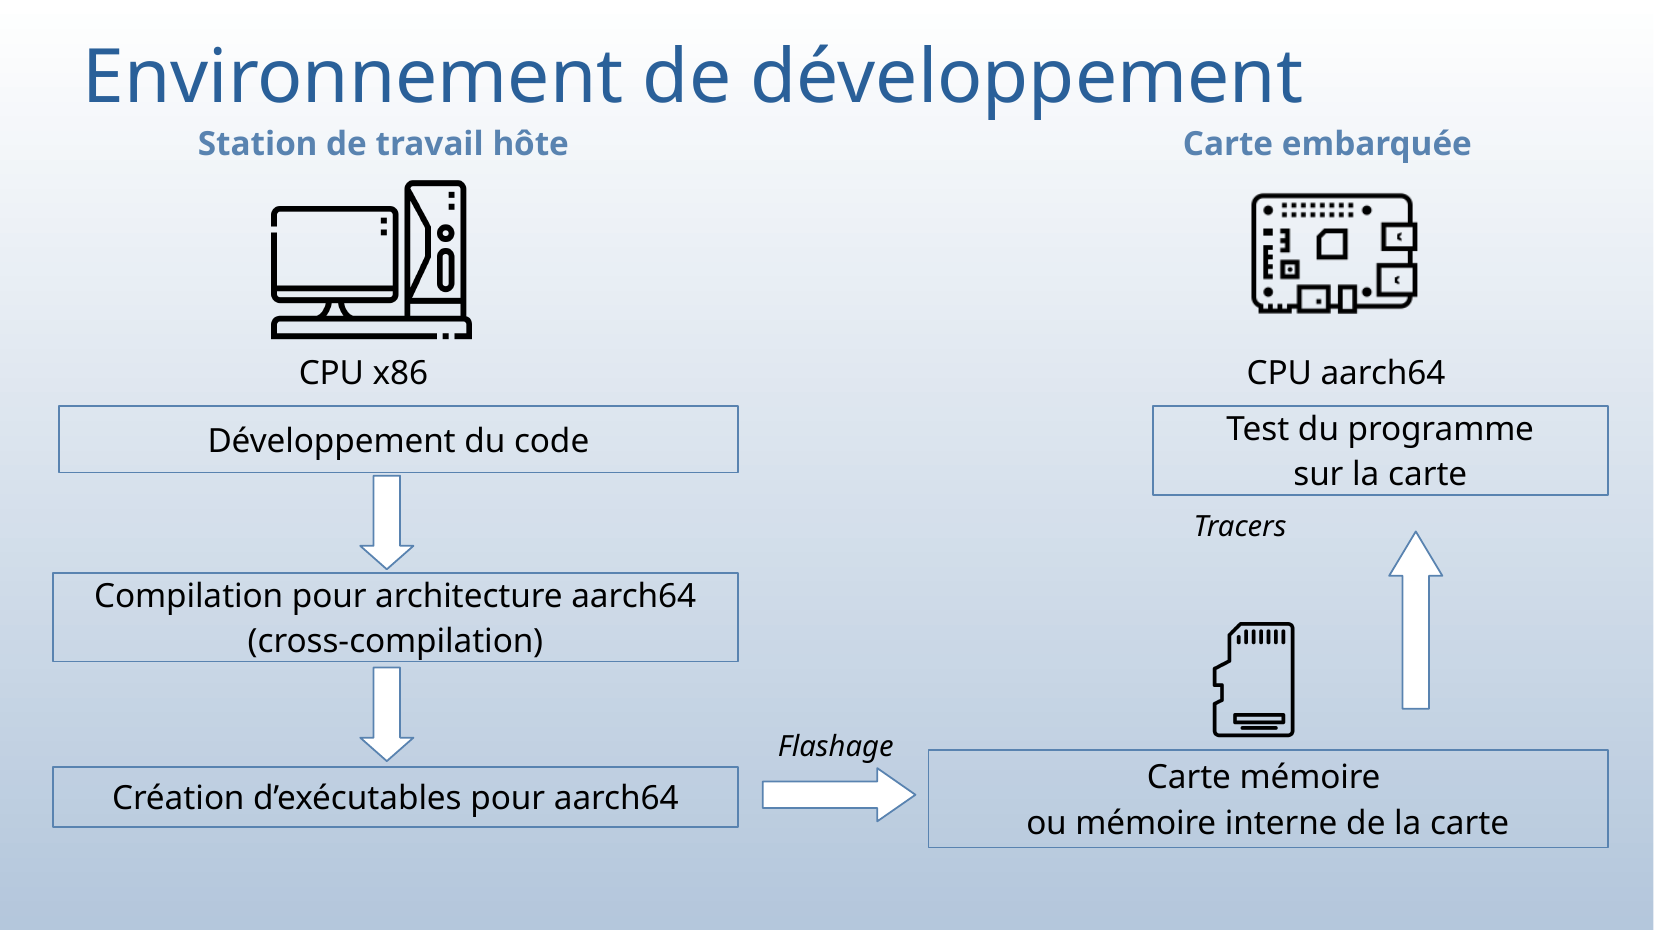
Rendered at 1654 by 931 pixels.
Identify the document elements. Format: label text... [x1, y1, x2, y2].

text_box Flashage [750, 715, 929, 776]
text_box Tracers [1151, 494, 1329, 555]
picture [1216, 173, 1453, 341]
picture [1194, 620, 1313, 739]
text_box Test du programme sur la carte [1152, 406, 1608, 495]
text_box Carte embarquée [1145, 112, 1519, 173]
text_box [1389, 531, 1443, 709]
text_box Station de travail hôte [147, 112, 621, 173]
title Environnement de développement [82, 0, 1571, 151]
text_box Développement du code [59, 405, 739, 473]
text_box CPU aarch64 [1216, 341, 1477, 402]
picture [271, 173, 472, 341]
text_box [762, 768, 916, 822]
text_box Carte mémoire ou mémoire interne de la carte [928, 750, 1608, 848]
text_box Compilation pour architecture aarch64 (cross-compilation) [53, 573, 739, 662]
text_box [360, 667, 414, 762]
text_box Création d’exécutables pour aarch64 [53, 766, 739, 827]
text_box [360, 475, 414, 570]
text_box CPU x86 [242, 341, 485, 402]
